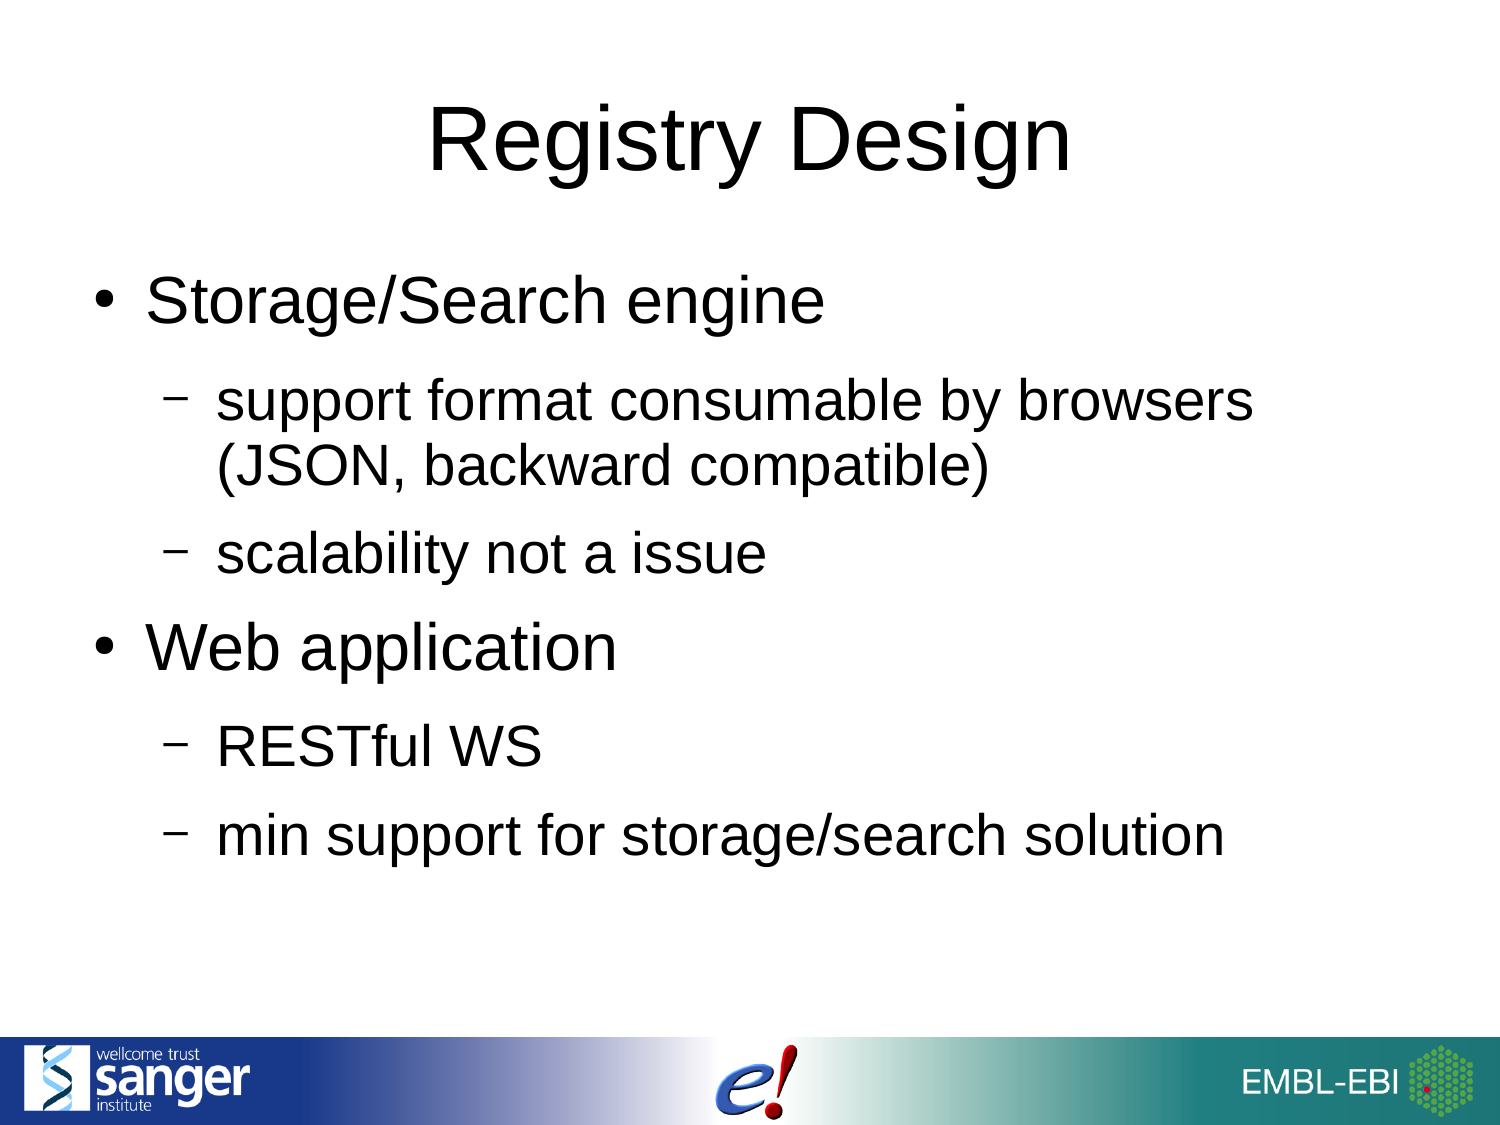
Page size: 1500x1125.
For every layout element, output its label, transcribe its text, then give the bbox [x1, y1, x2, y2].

list Storage/Search engine support format consumable by browsers (JSON, backward compatible) scalability not a issue Web application RESTful WS min support for storage/search solution [75, 263, 1395, 916]
title Registry Design [75, 44, 1425, 233]
picture [0, 1037, 1500, 1125]
